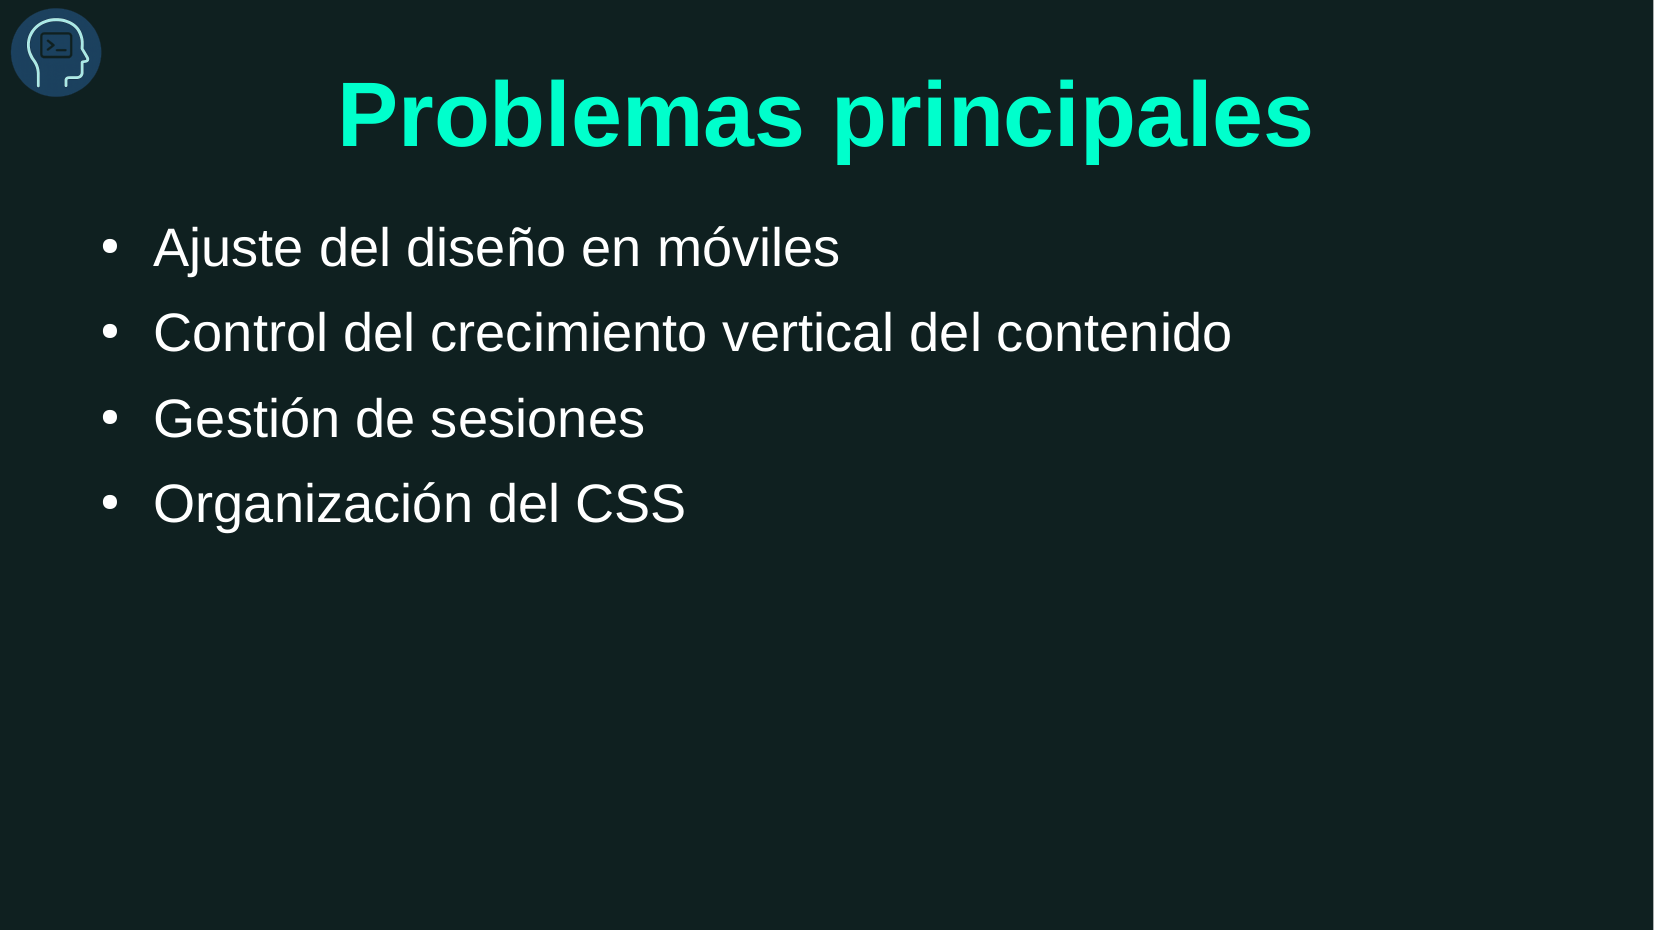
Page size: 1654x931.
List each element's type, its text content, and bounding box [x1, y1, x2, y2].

title Problemas principales [82, 37, 1571, 193]
list Ajuste del diseño en móviles Control del crecimiento vertical del contenido Gestión de sesiones Organización del CSS [82, 217, 1571, 758]
picture [0, 0, 130, 130]
